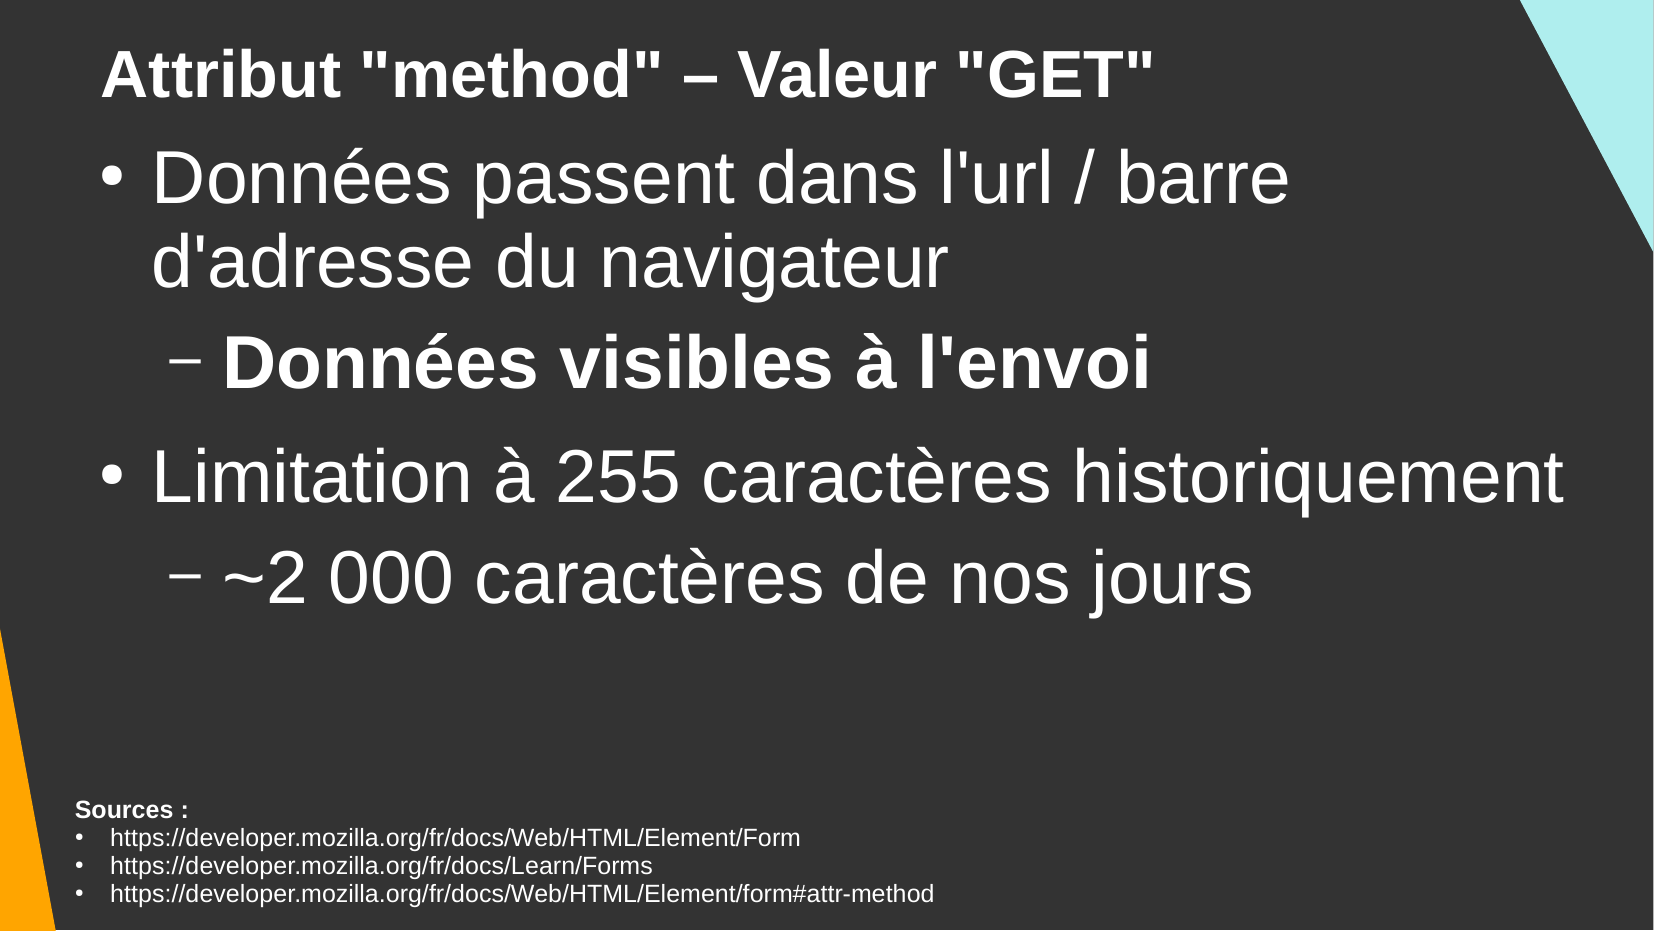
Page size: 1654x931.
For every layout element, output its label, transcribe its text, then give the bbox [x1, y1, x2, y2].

text_box [0, 628, 56, 931]
list Données passent dans l'url / barre d'adresse du navigateur Données visibles à l'envoi Limitation à 255 caractères historiquement ~2 000 caractères de nos jours [80, 135, 1605, 789]
text_box Sources : https://developer.mozilla.org/fr/docs/Web/HTML/Element/Form https://developer.mozilla.org/fr/docs/Learn/Forms https://developer.mozilla.org/fr/docs/Web/HTML/Element/form#attr-method [60, 788, 1546, 916]
title Attribut "method" – Valeur "GET" [82, 37, 1571, 114]
text_box [1519, 0, 1654, 254]
